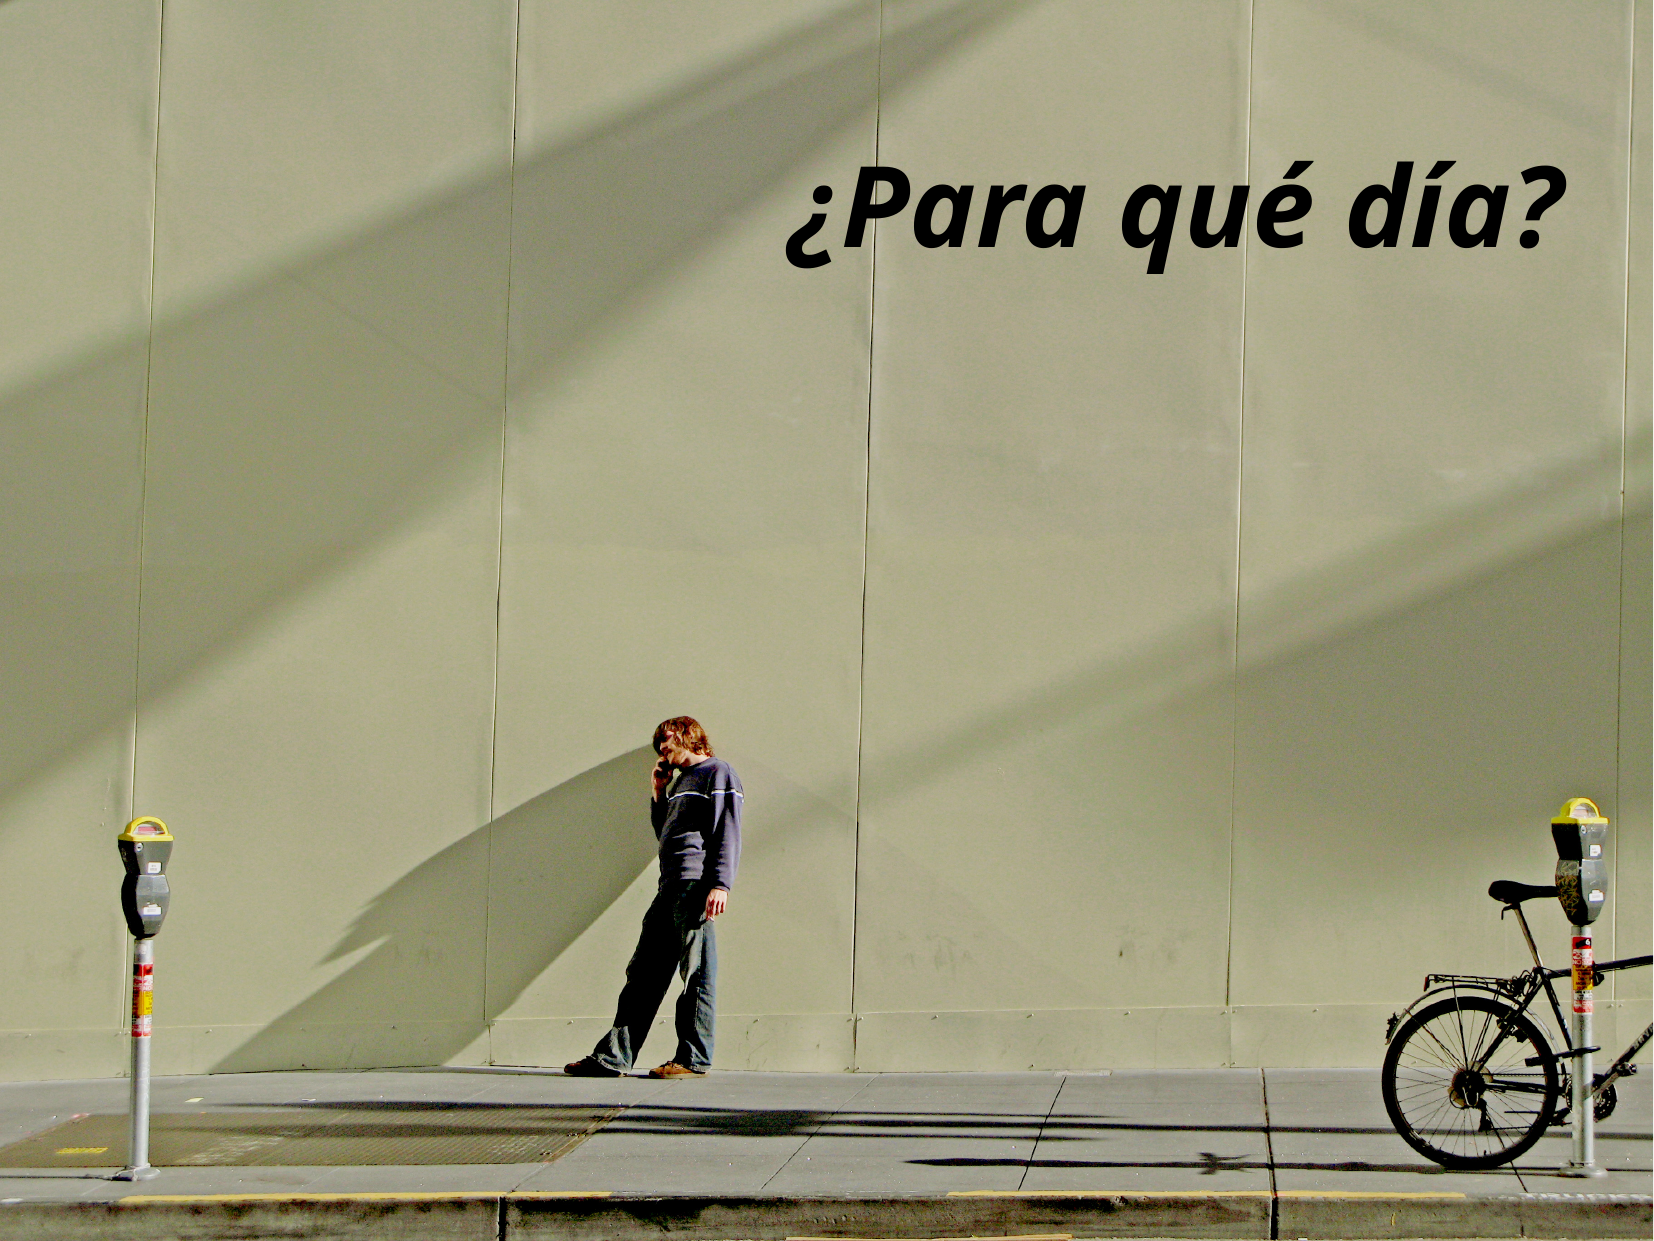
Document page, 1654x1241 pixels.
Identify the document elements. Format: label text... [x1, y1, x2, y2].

text_box ¿Para qué día? [774, 119, 1559, 263]
picture [0, 0, 1654, 1241]
